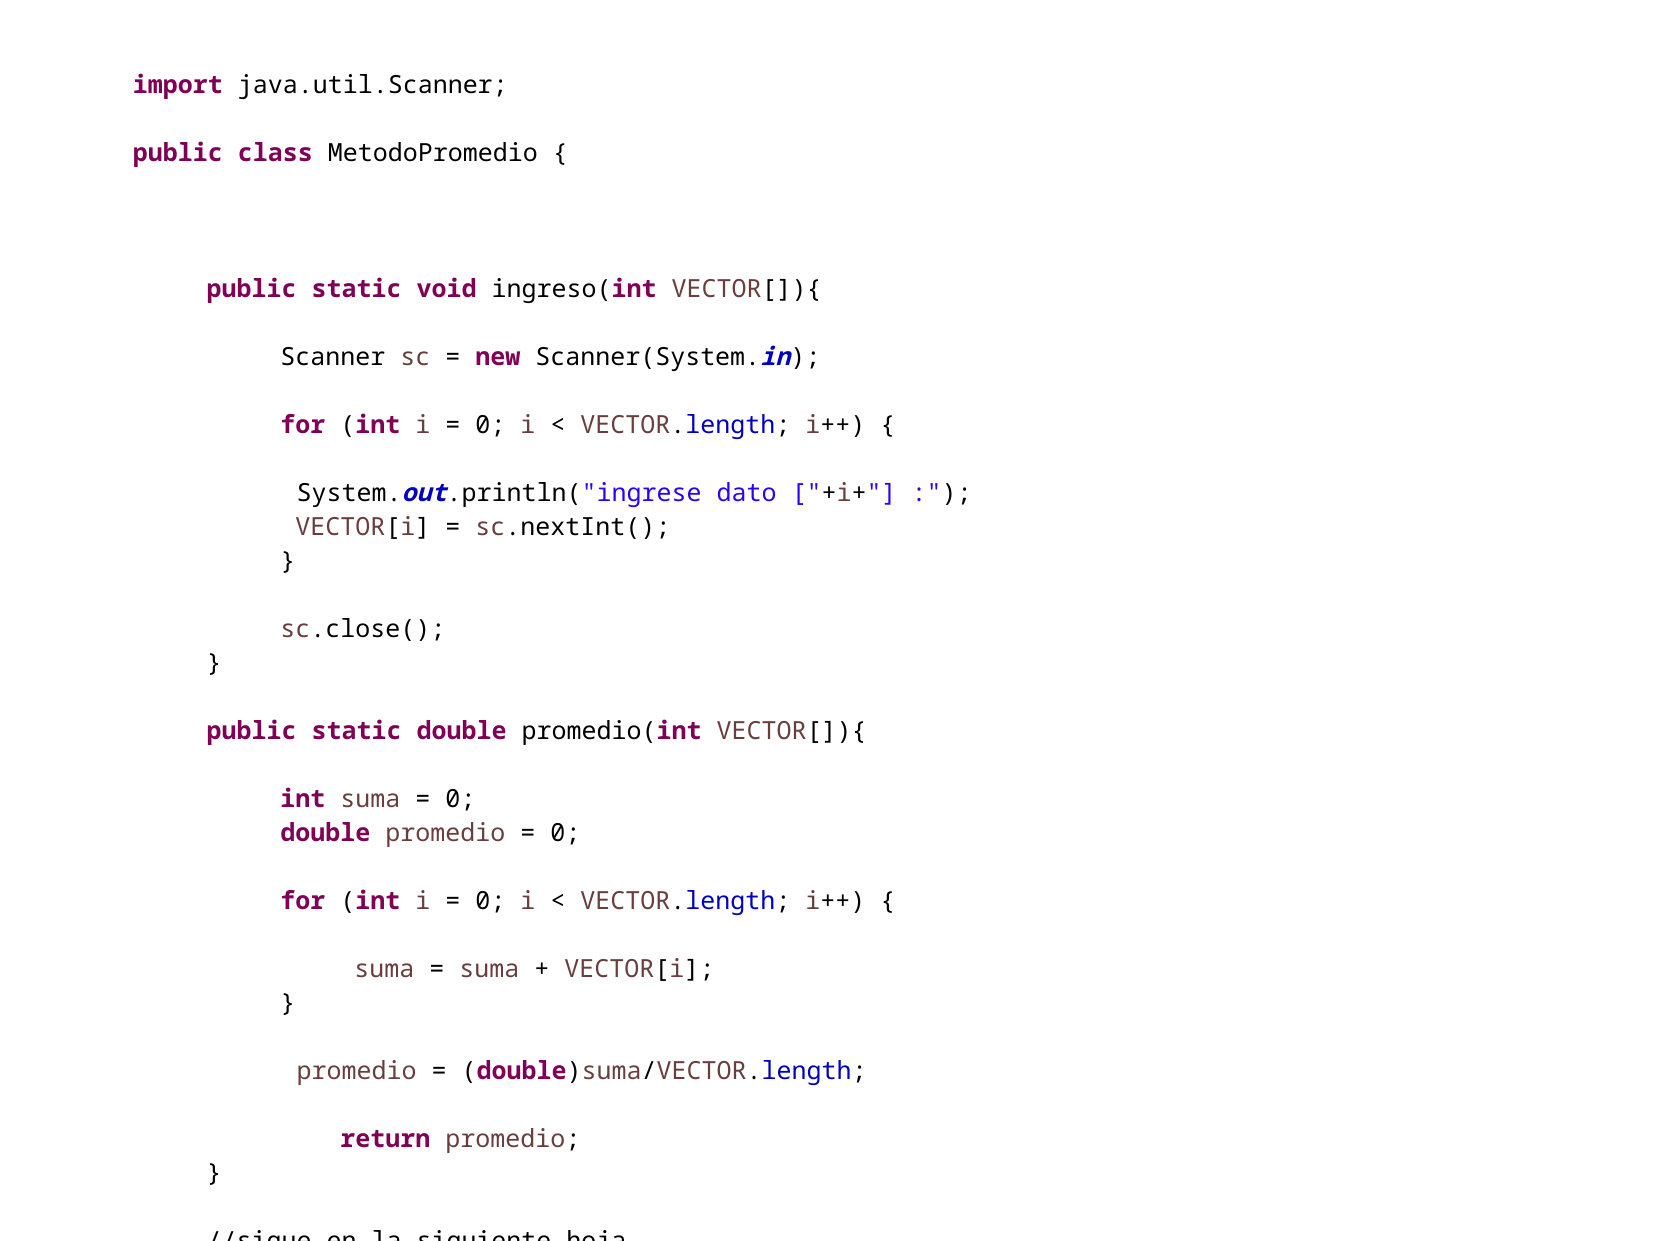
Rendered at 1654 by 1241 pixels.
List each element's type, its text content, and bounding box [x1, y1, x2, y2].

text_box import java.util.Scanner; public class MetodoPromedio { public static void ingreso(int VECTOR[]){ Scanner sc = new Scanner(System.in); for (int i = 0; i < VECTOR.length; i++) { System.out.println("ingrese dato ["+i+"] :"); VECTOR[i] = sc.nextInt(); } sc.close(); } public static double promedio(int VECTOR[]){ int suma = 0; double promedio = 0; for (int i = 0; i < VECTOR.length; i++) { suma = suma + VECTOR[i]; } promedio = (double)suma/VECTOR.length; return promedio; } //sigue en la siguiente hoja [118, 59, 1536, 1123]
